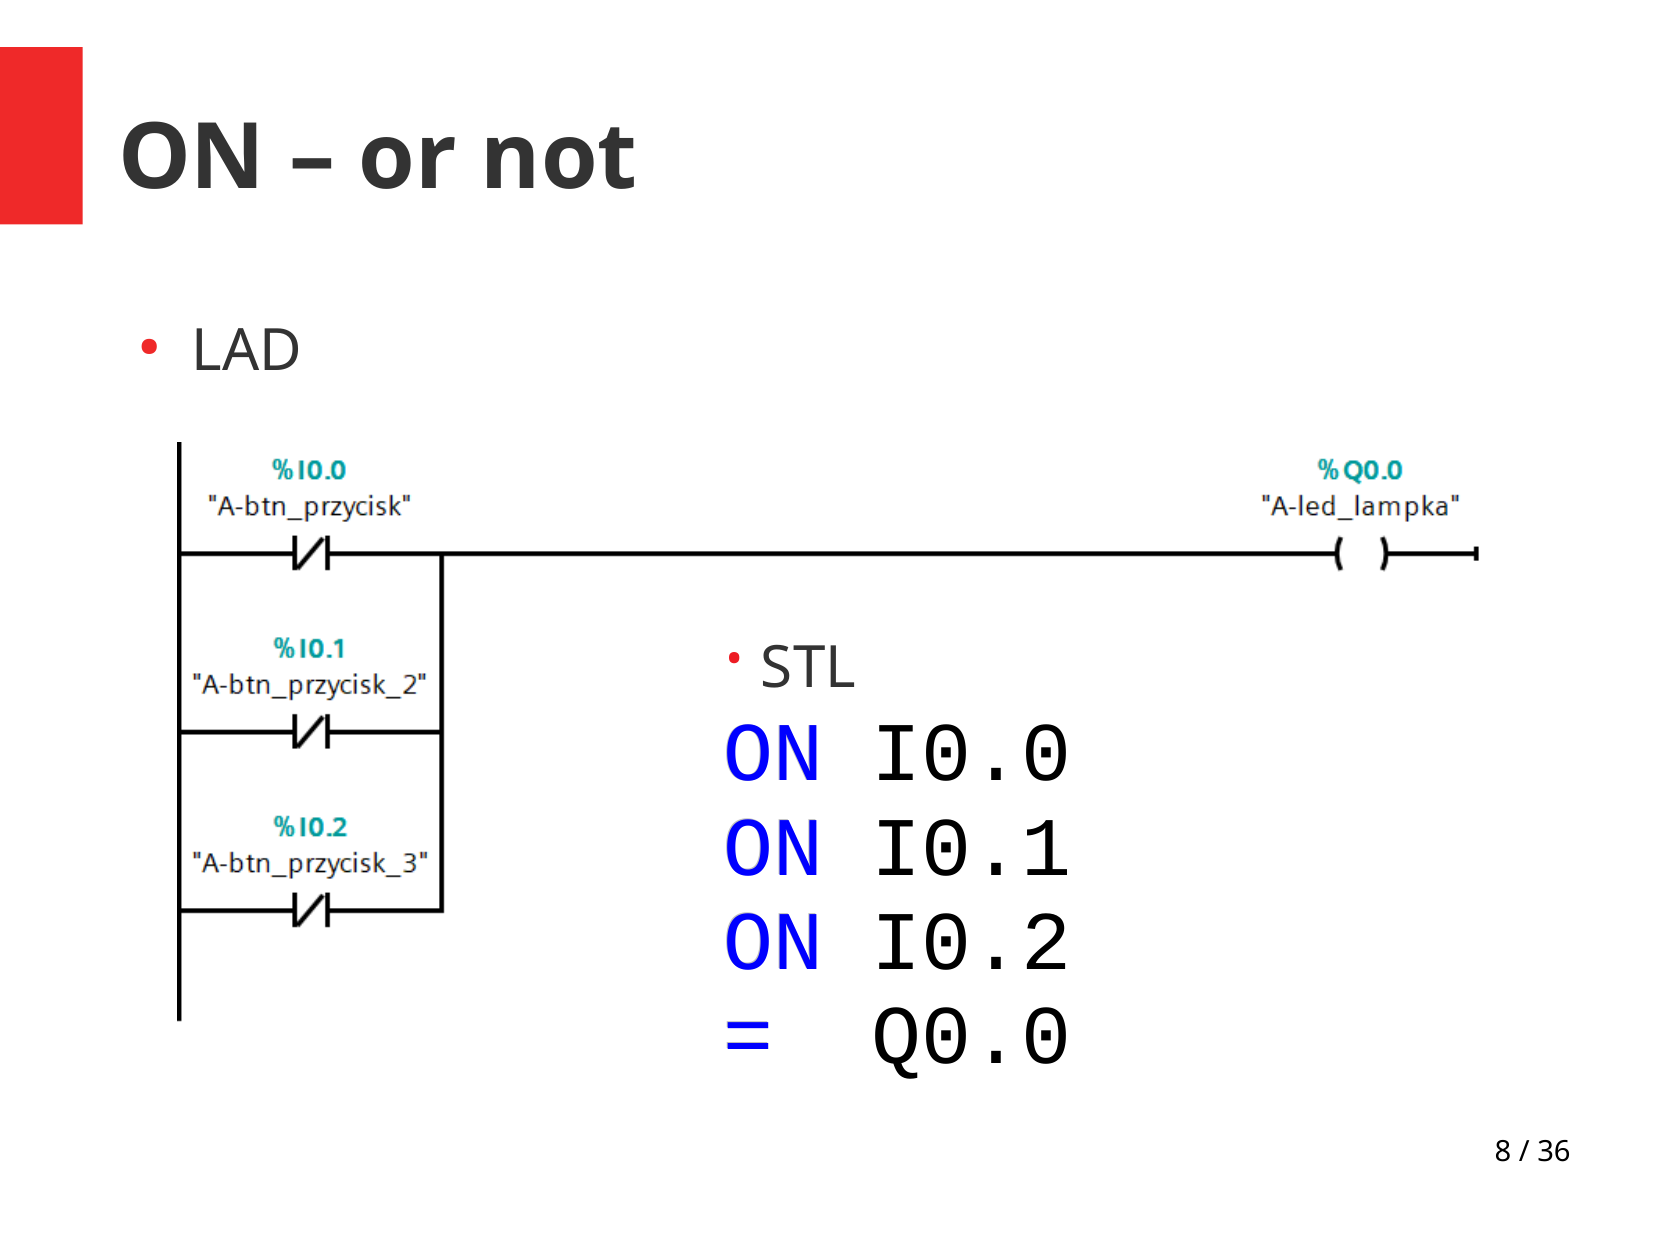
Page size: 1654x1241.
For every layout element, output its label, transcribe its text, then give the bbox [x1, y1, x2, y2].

title ON – or not [118, 49, 1571, 257]
text_box · STL ON I0.0 ON I0.1 ON I0.2 = Q0.0 [708, 590, 1087, 1096]
list LAD [121, 308, 1539, 392]
picture [177, 442, 1493, 1026]
